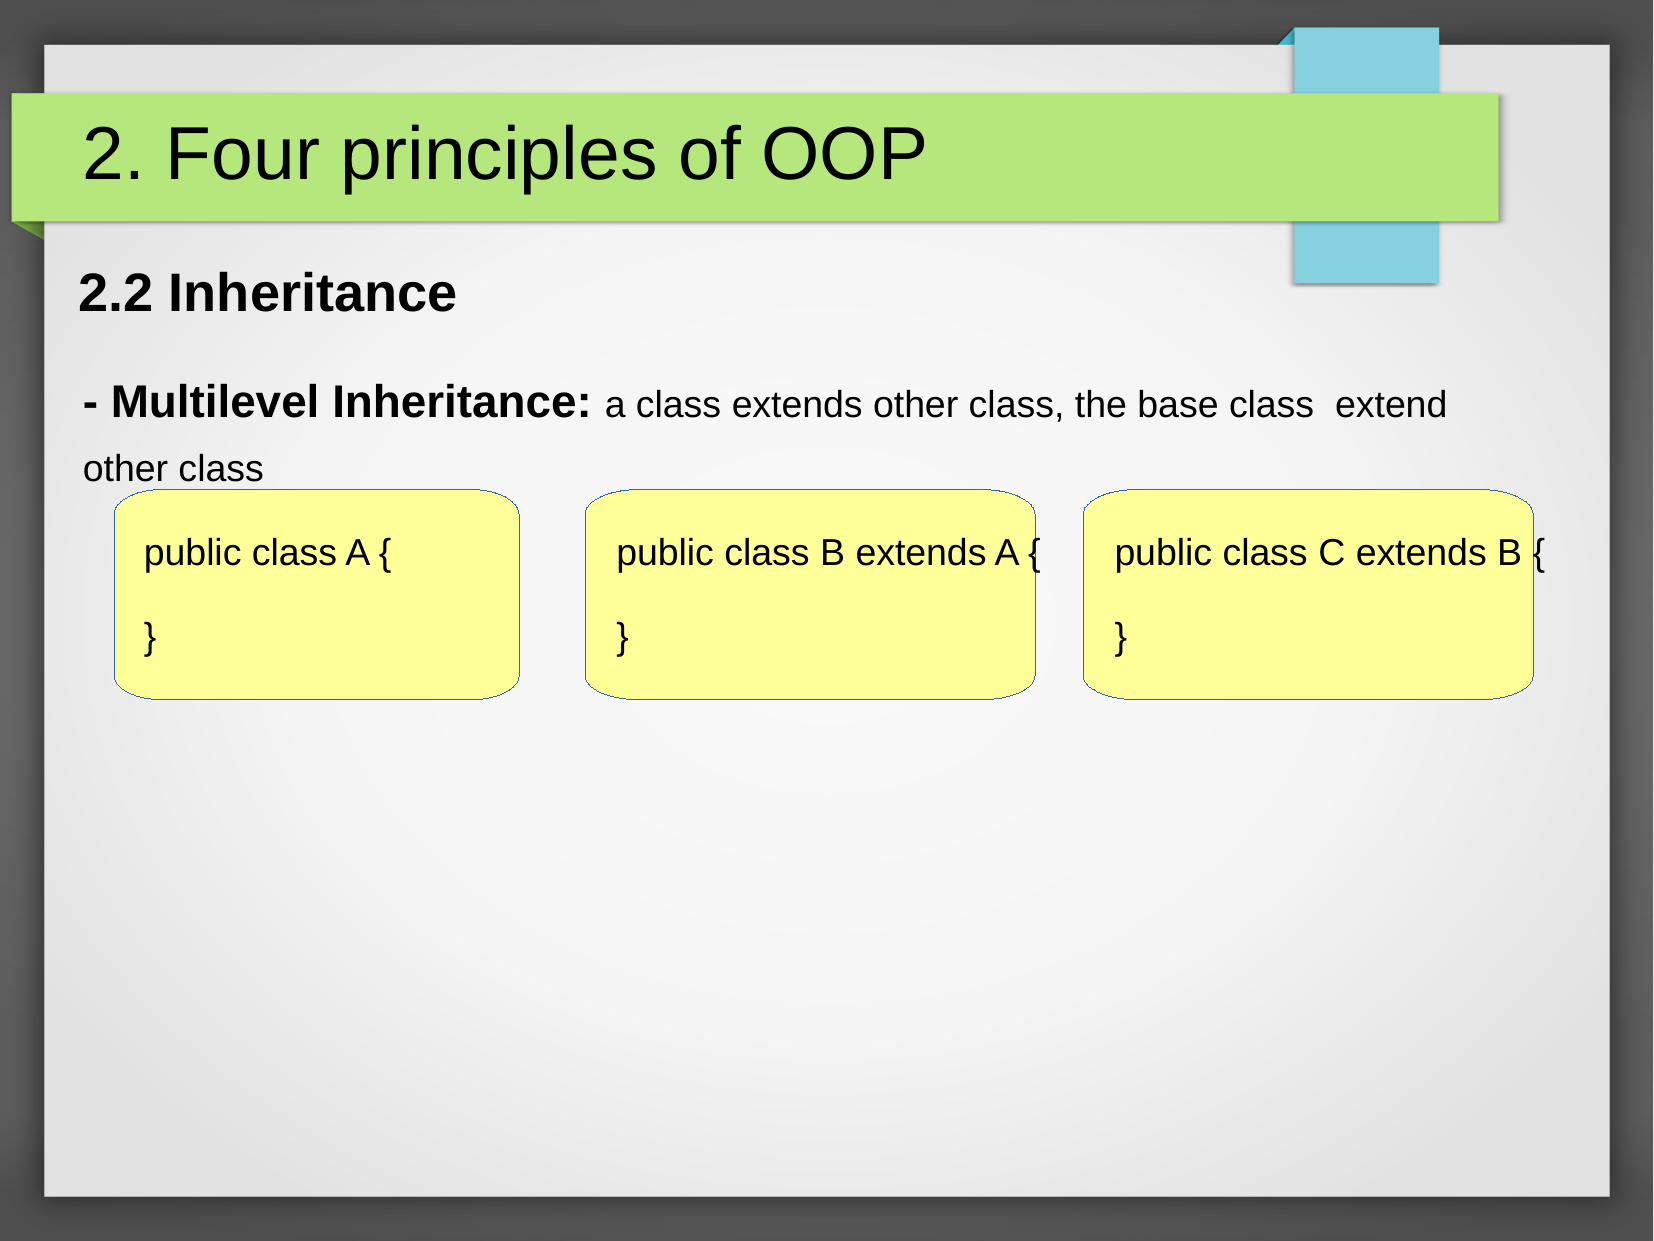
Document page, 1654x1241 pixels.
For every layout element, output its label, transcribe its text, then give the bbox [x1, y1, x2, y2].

text_box - Multilevel Inheritance: a class extends other class, the base class extend other class [32, 342, 1488, 472]
picture [0, 0, 1654, 1241]
text_box public class A { } [114, 489, 520, 700]
text_box public class C extends B { } [1083, 489, 1534, 700]
text_box 2.2 Inheritance [28, 254, 571, 331]
text_box public class B extends A { } [585, 489, 1036, 700]
title 2. Four principles of OOP [82, 94, 1264, 213]
